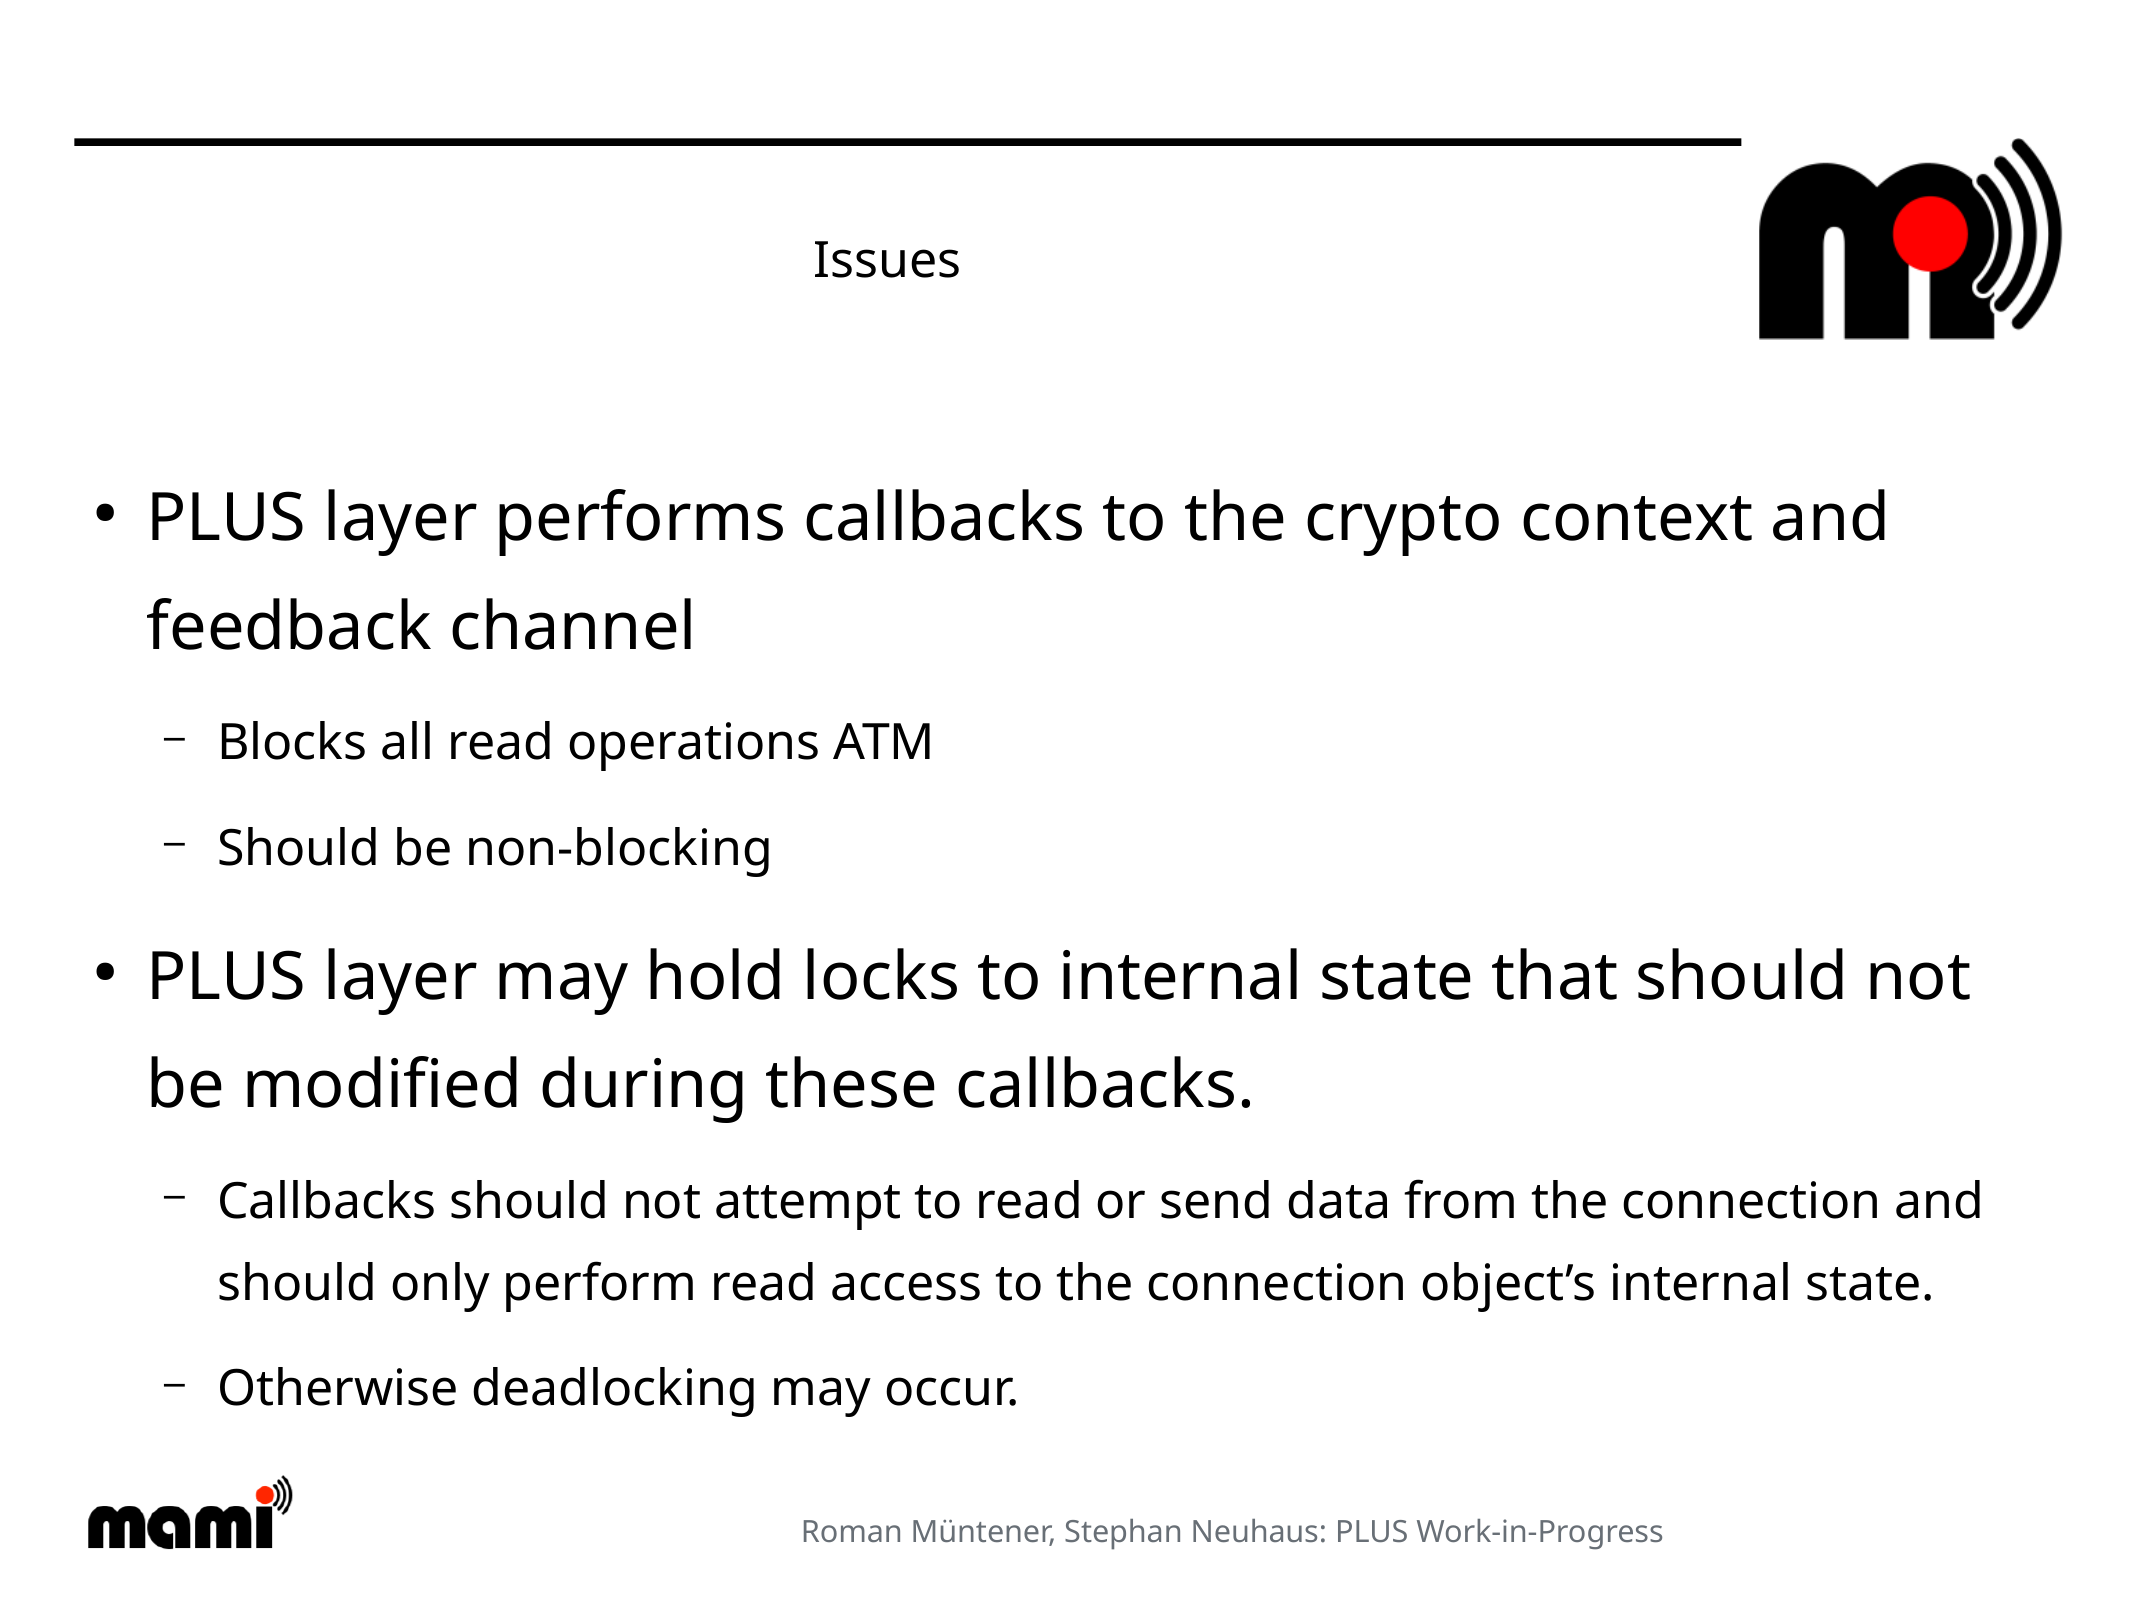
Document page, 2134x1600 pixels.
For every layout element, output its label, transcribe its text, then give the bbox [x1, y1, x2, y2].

picture [1758, 138, 2065, 340]
title Issues [75, 144, 1700, 372]
list PLUS layer performs callbacks to the crypto context and feedback channel Blocks all read operations ATM Should be non-blocking PLUS layer may hold locks to internal state that should not be modified during these callbacks. Callbacks should not attempt to read or send data from the connection and should only perform read access to the connection object’s internal state. Otherwise deadlocking may occur. [75, 451, 2053, 1462]
picture [86, 1473, 294, 1552]
